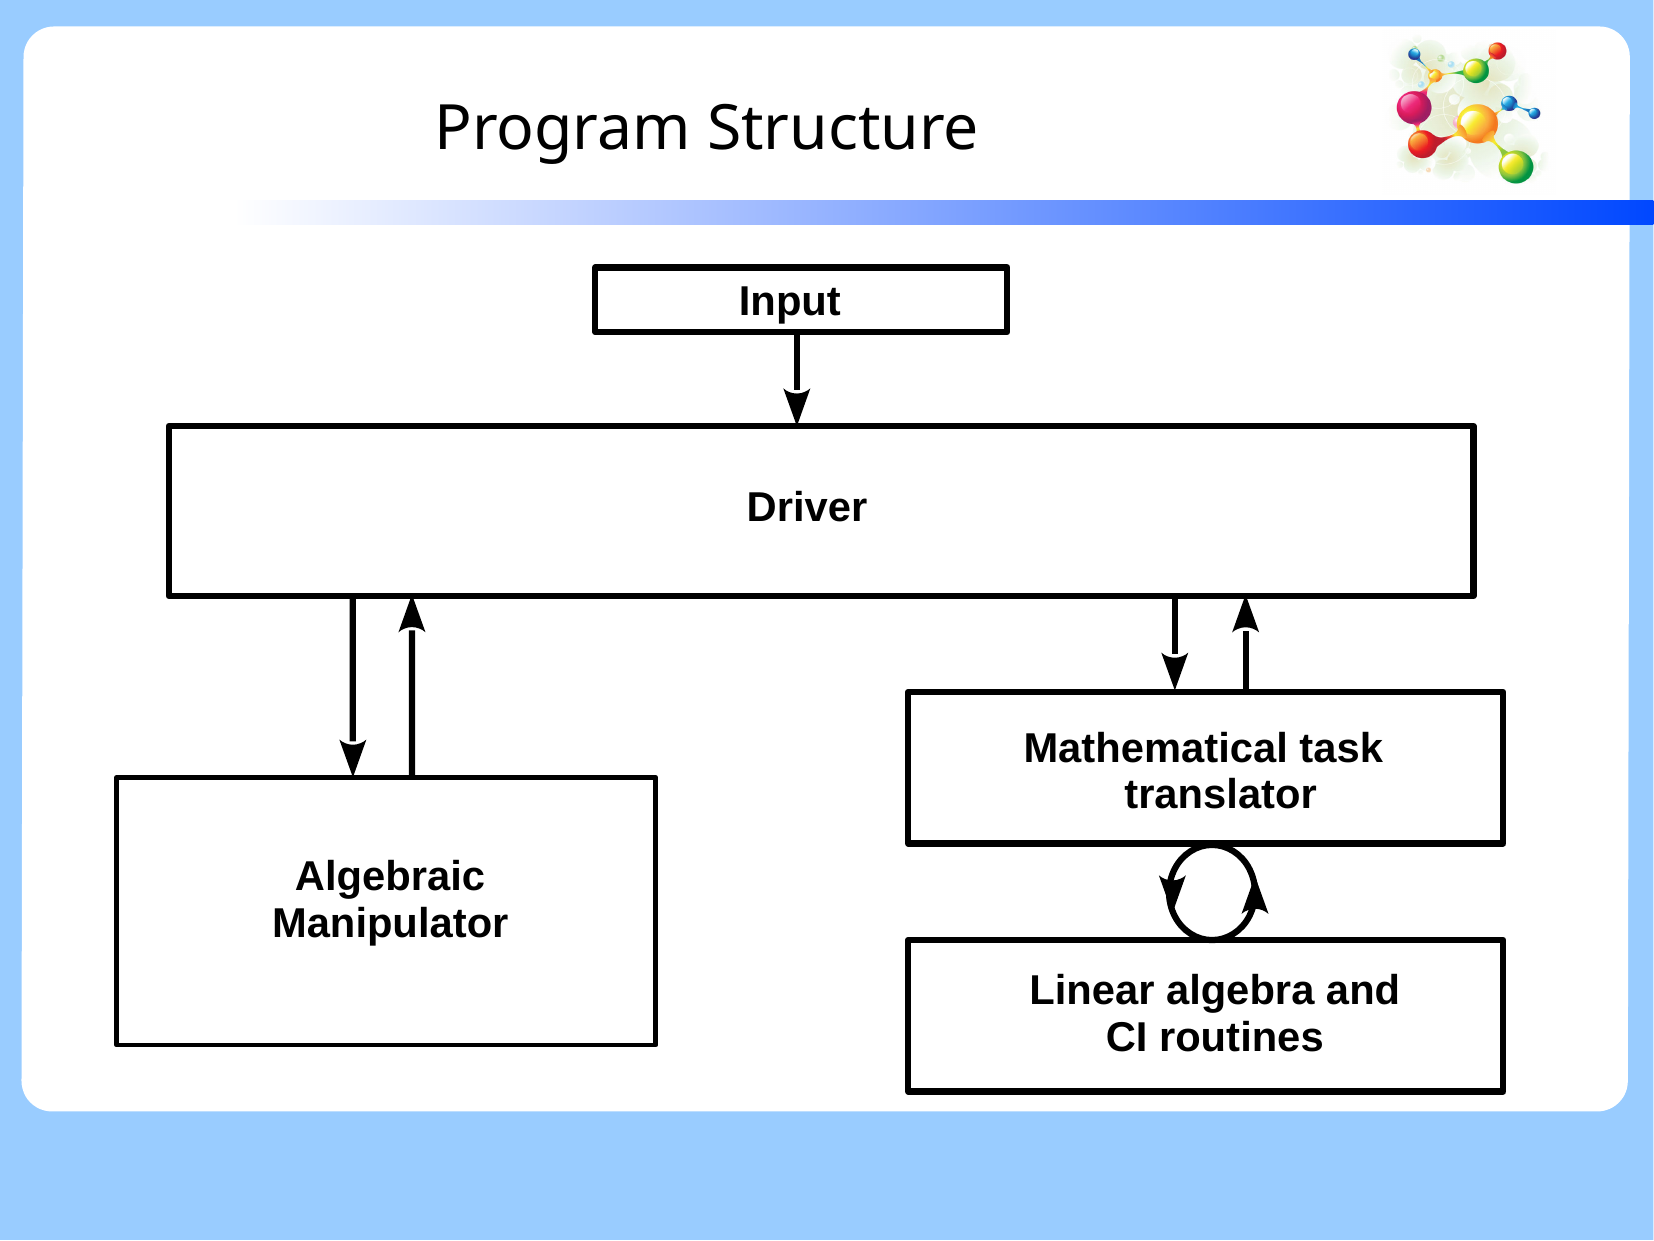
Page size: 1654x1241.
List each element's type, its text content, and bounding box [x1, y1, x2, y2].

text_box Input [724, 270, 887, 333]
picture [1382, 29, 1556, 195]
title Program Structure [82, 49, 1332, 201]
text_box Algebraic Manipulator [257, 845, 533, 963]
text_box Mathematical task translator [1007, 717, 1434, 825]
text_box Driver [731, 476, 895, 539]
text_box Linear algebra and CI routines [1002, 959, 1428, 1068]
